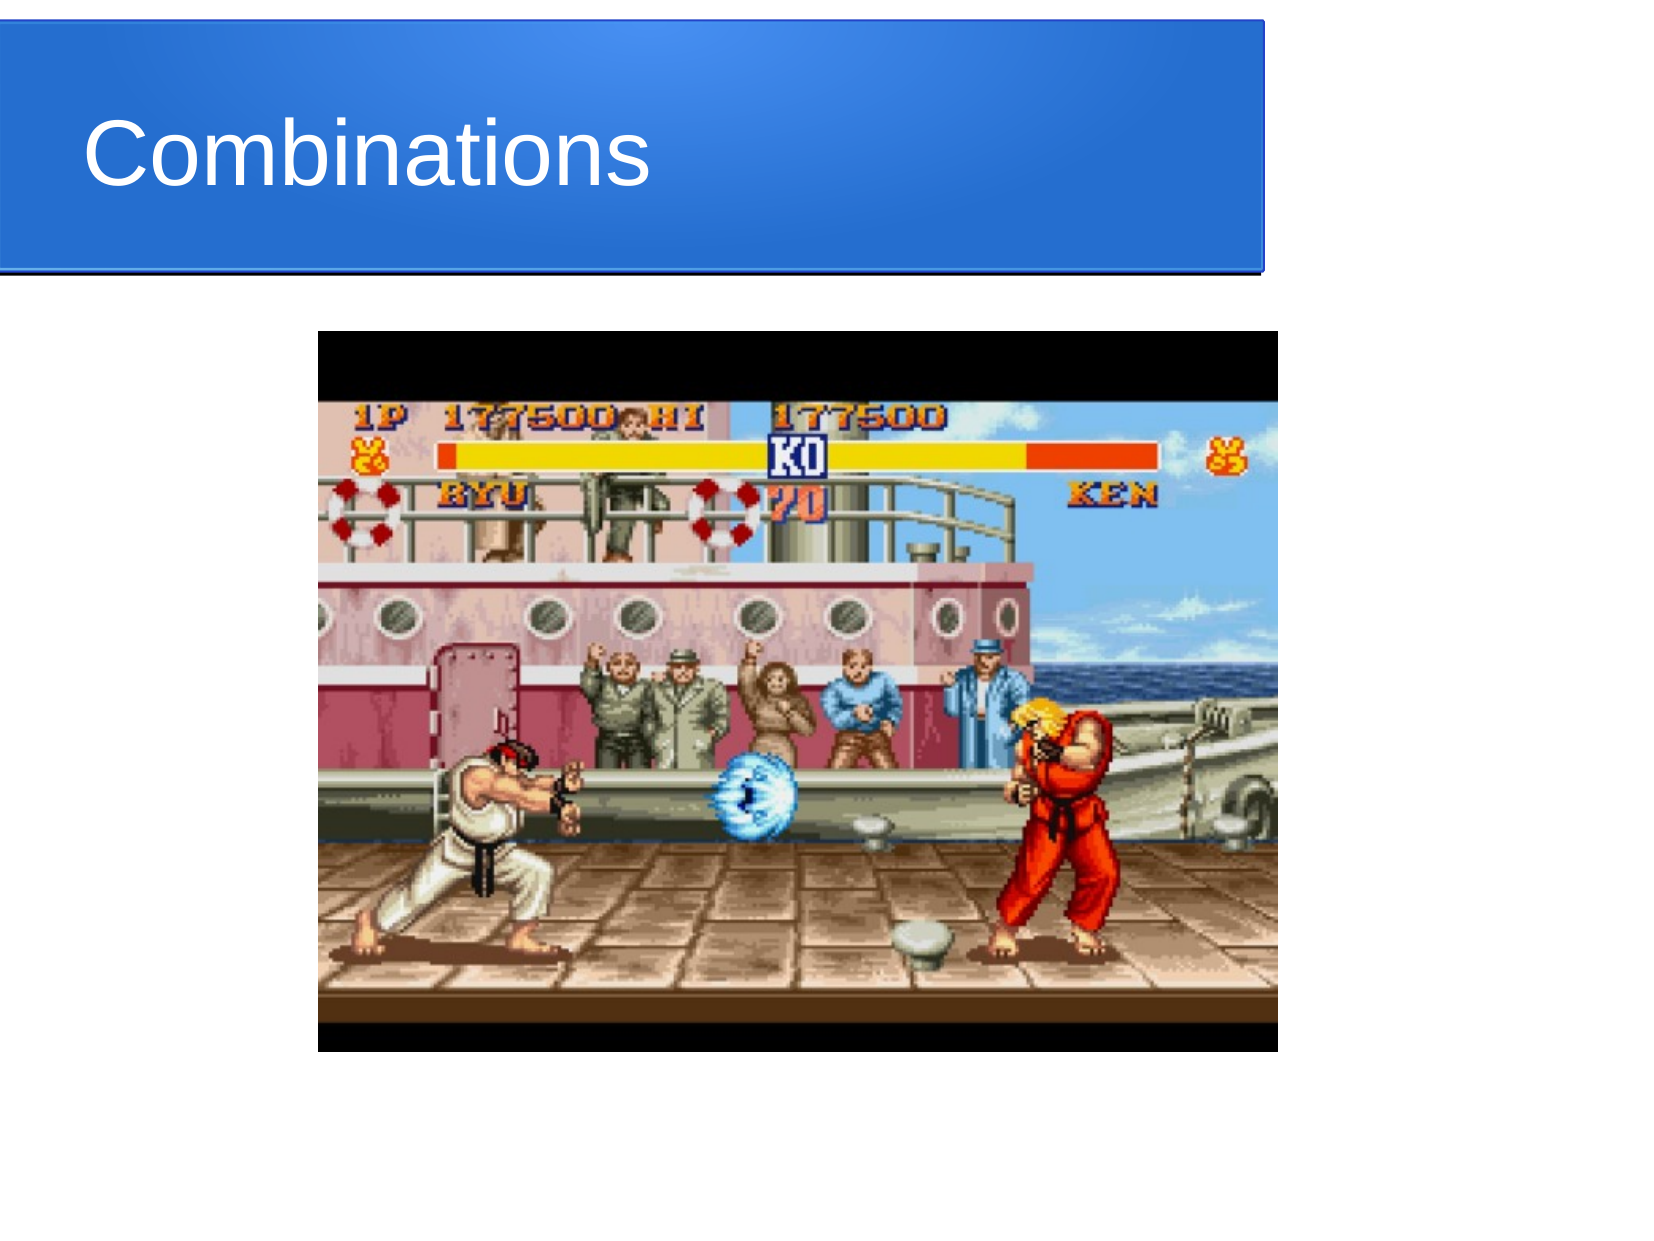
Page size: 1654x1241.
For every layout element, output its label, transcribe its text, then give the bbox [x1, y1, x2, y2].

picture [318, 331, 1278, 1052]
title Combinations [82, 49, 1250, 257]
